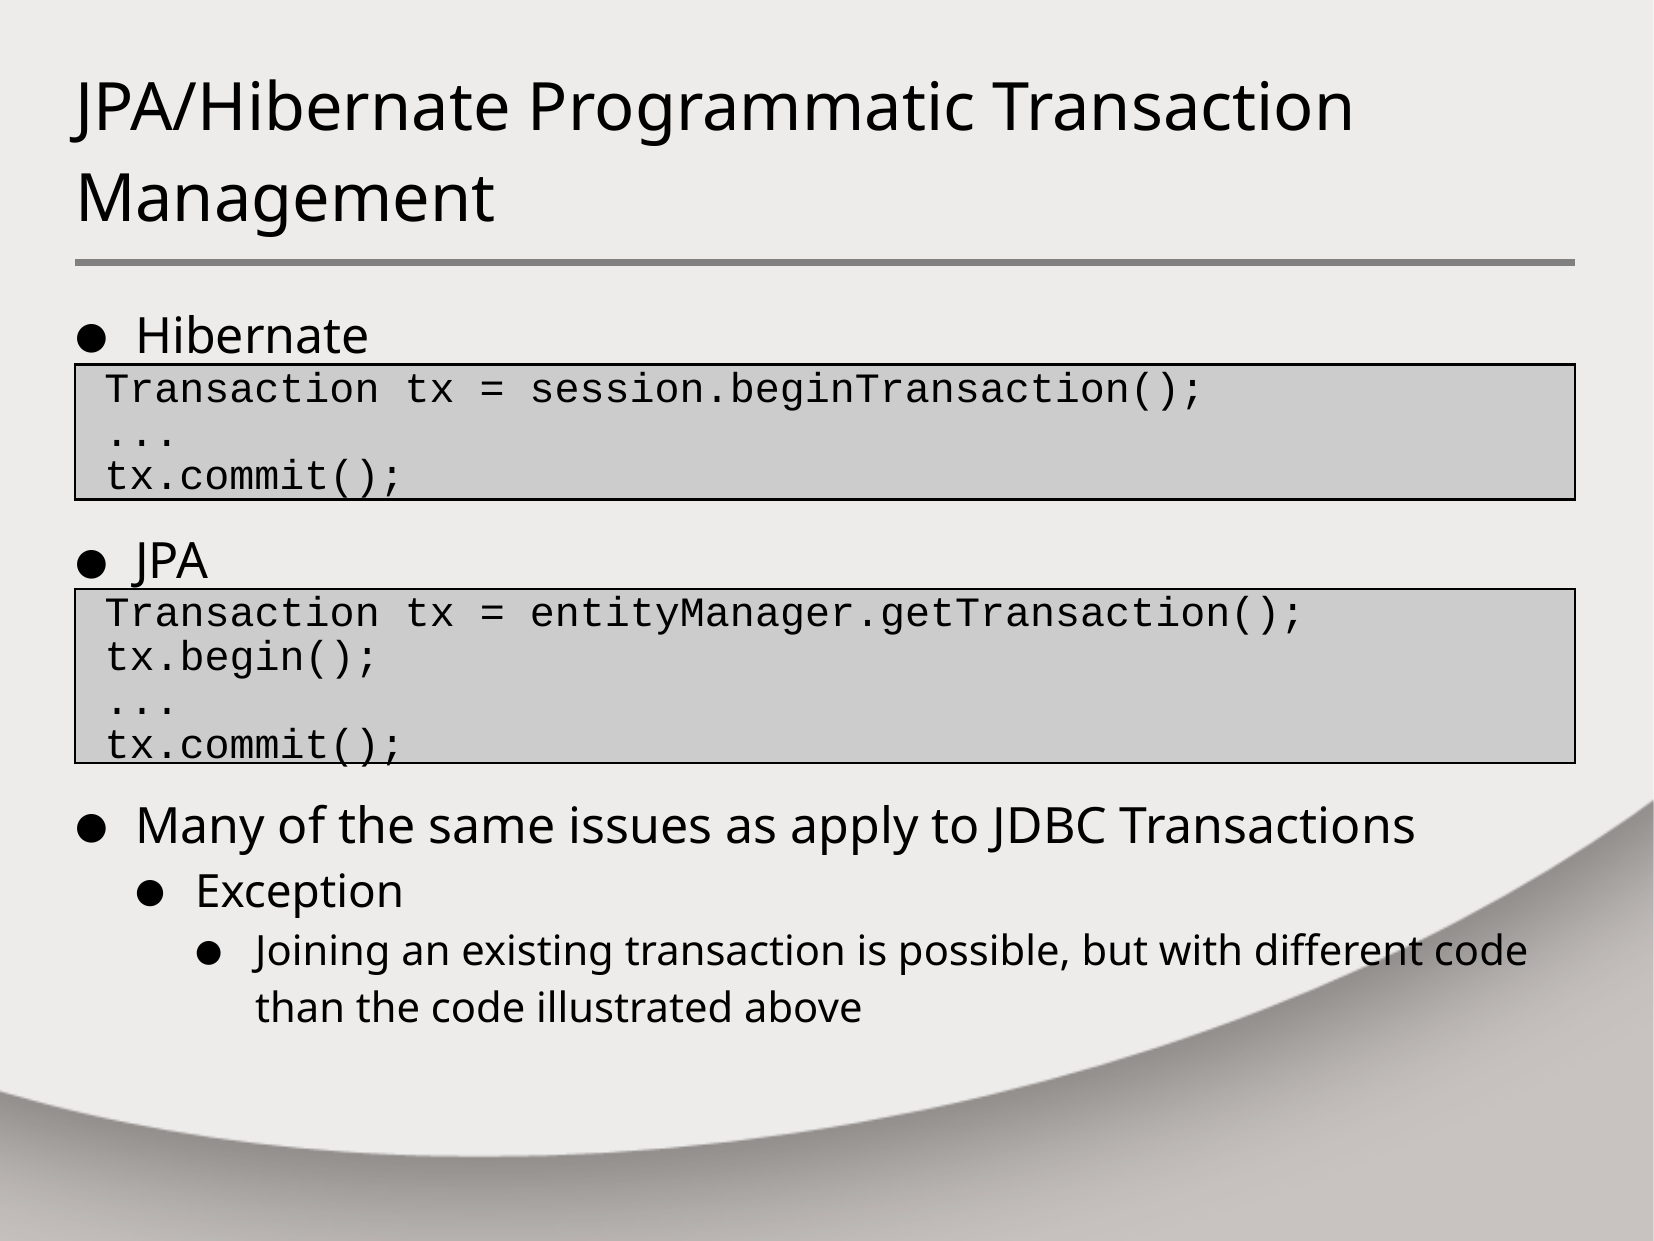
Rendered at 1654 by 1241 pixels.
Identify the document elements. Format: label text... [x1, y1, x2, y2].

list Hibernate JPA Many of the same issues as apply to JDBC Transactions Exception Joining an existing transaction is possible, but with different code than the code illustrated above [75, 299, 1576, 589]
picture [0, 0, 1654, 1241]
text_box Transaction tx = entityManager.getTransaction(); tx.begin(); ... tx.commit(); [75, 589, 1576, 763]
list Hibernate JPA Many of the same issues as apply to JDBC Transactions Exception Joining an existing transaction is possible, but with different code than the code illustrated above [75, 763, 1576, 1163]
title JPA/Hibernate Programmatic Transaction Management [75, 75, 1576, 226]
